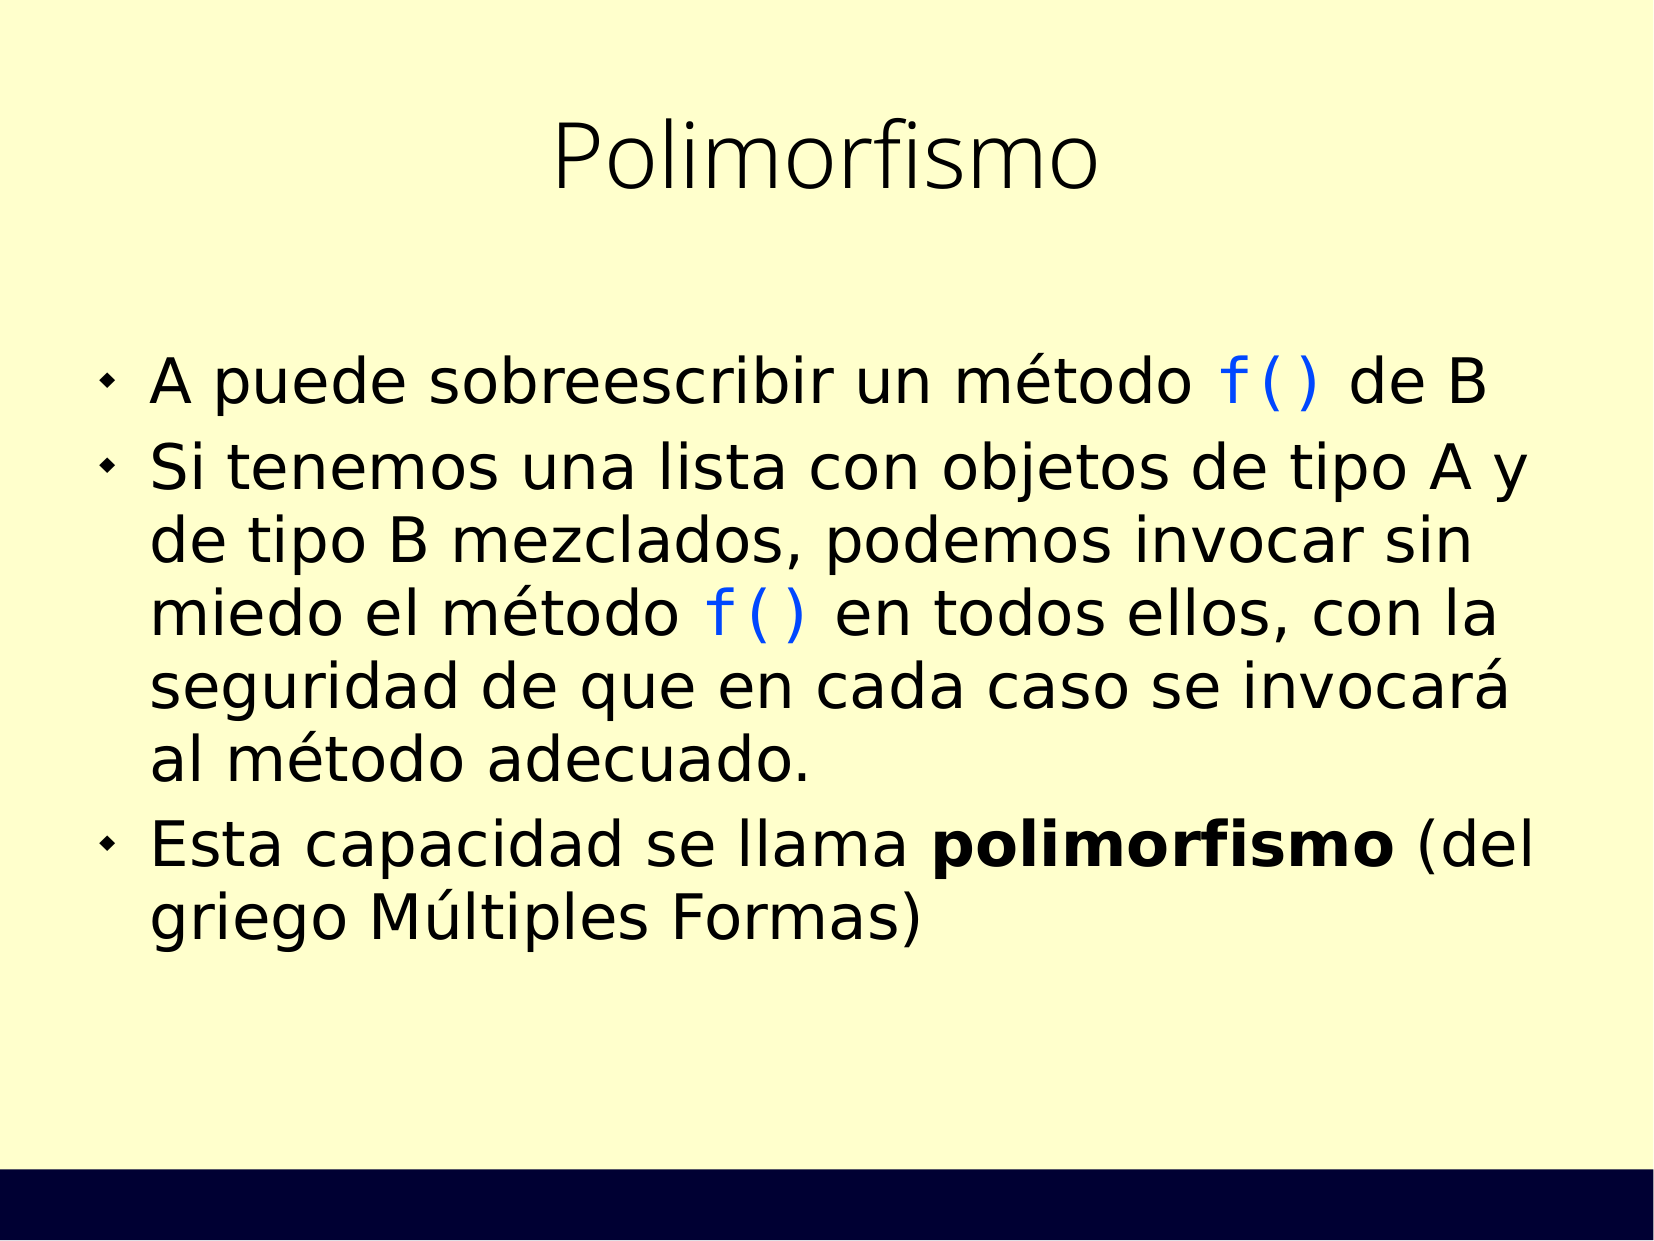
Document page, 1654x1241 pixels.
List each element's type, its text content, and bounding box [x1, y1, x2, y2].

list A puede sobreescribir un método f() de B Si tenemos una lista con objetos de tipo A y de tipo B mezclados, podemos invocar sin miedo el método f() en todos ellos, con la seguridad de que en cada caso se invocará al método adecuado. Esta capacidad se llama polimorfismo (del griego Múltiples Formas) [82, 290, 1538, 1010]
title Polimorfismo [82, 49, 1571, 257]
